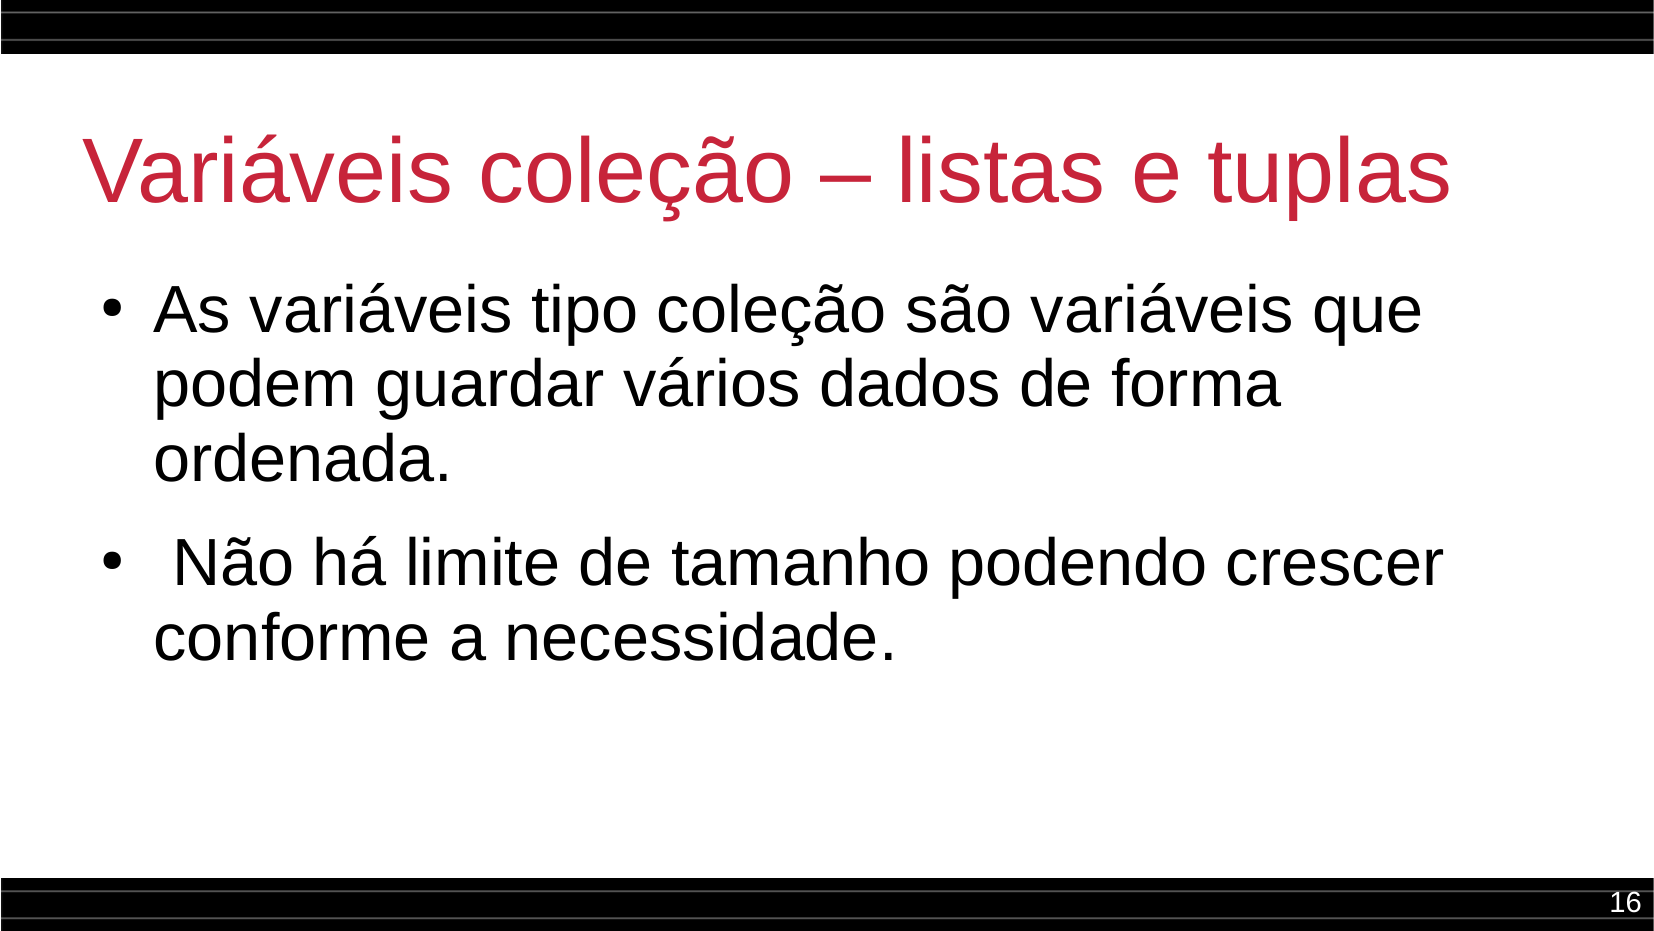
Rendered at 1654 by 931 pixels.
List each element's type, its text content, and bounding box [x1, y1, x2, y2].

picture [1, 0, 1654, 54]
picture [1, 878, 1654, 931]
title Variáveis coleção – listas e tuplas [82, 92, 1571, 249]
list As variáveis tipo coleção são variáveis que podem guardar vários dados de forma ordenada. Não há limite de tamanho podendo crescer conforme a necessidade. [82, 271, 1571, 758]
